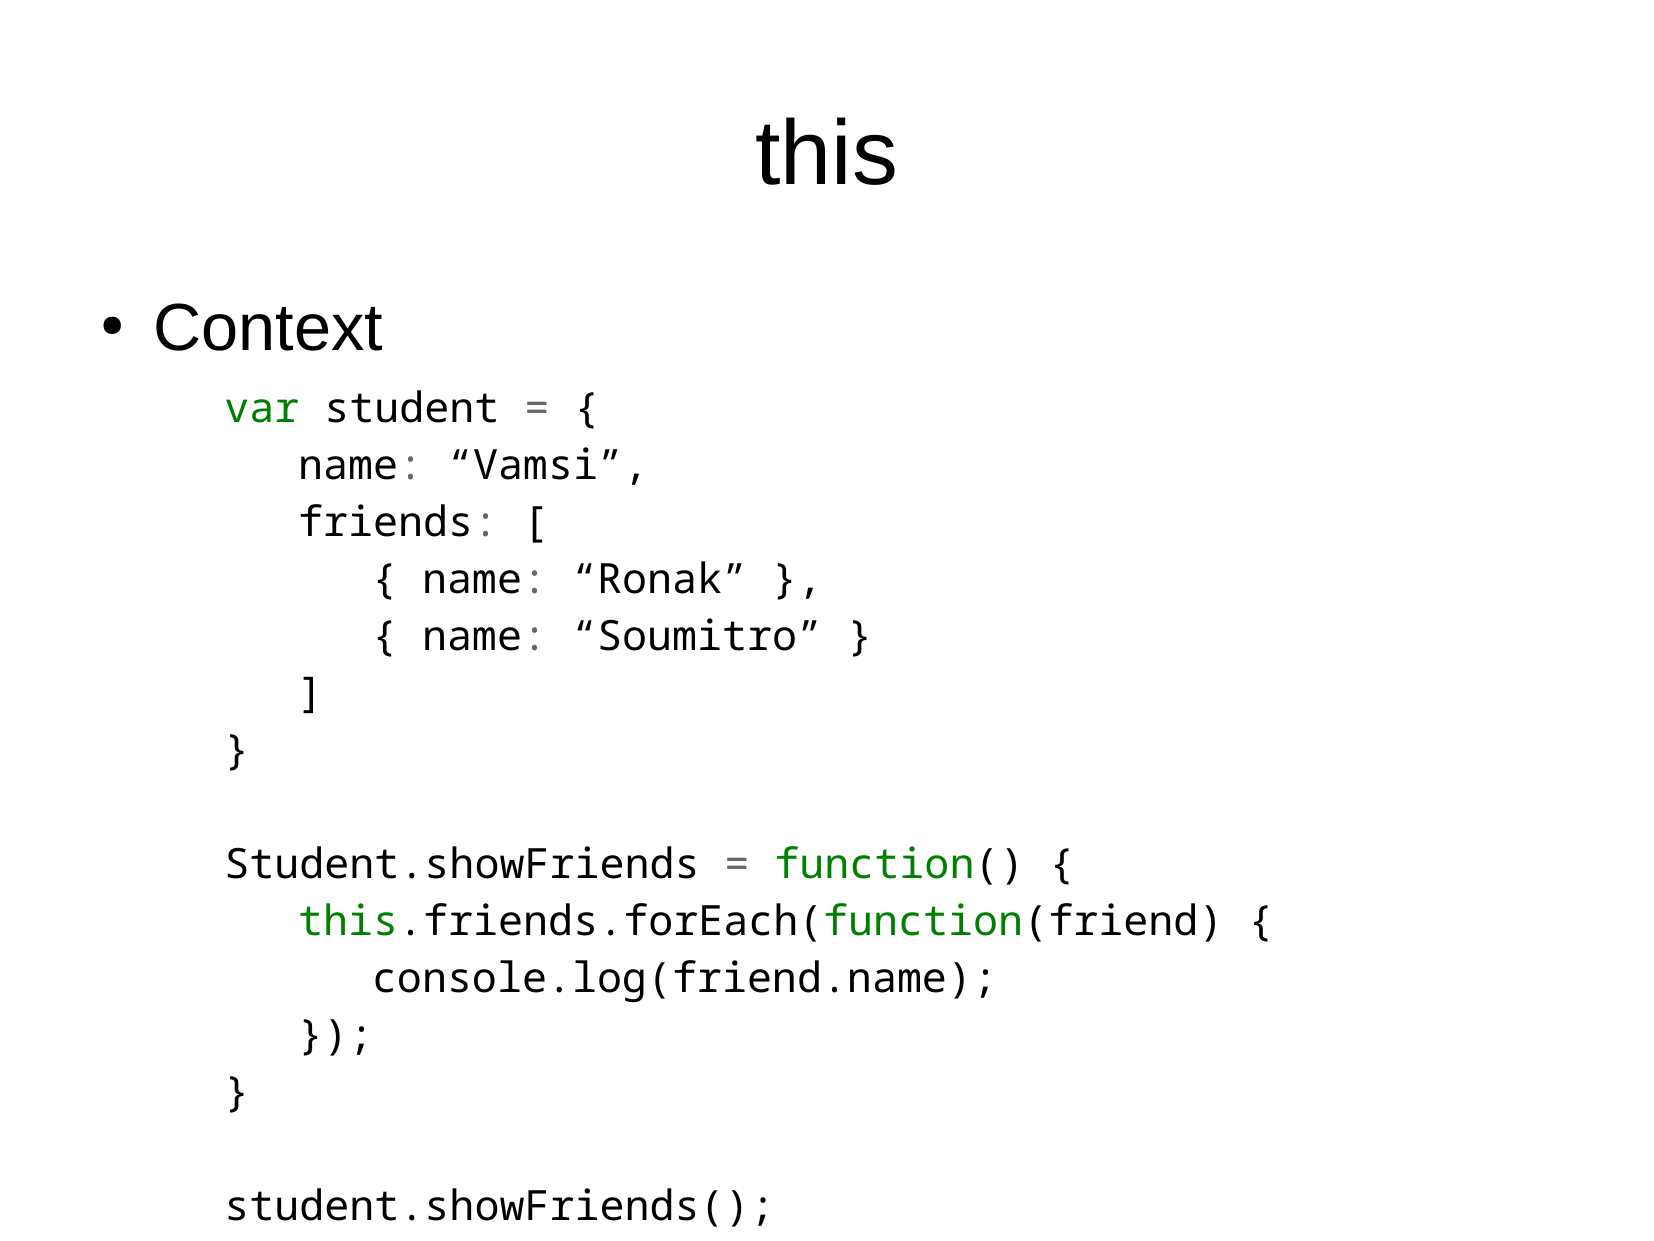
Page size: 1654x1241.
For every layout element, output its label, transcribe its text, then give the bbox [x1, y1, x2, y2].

title this [82, 49, 1571, 257]
text_box var student = { name: “Vamsi”, friends: [ { name: “Ronak” }, { name: “Soumitro” } ] } Student.showFriends = function() { this.friends.forEach(function(friend) { console.log(friend.name); }); } student.showFriends(); [224, 378, 1284, 1107]
list Context [82, 290, 1571, 1010]
